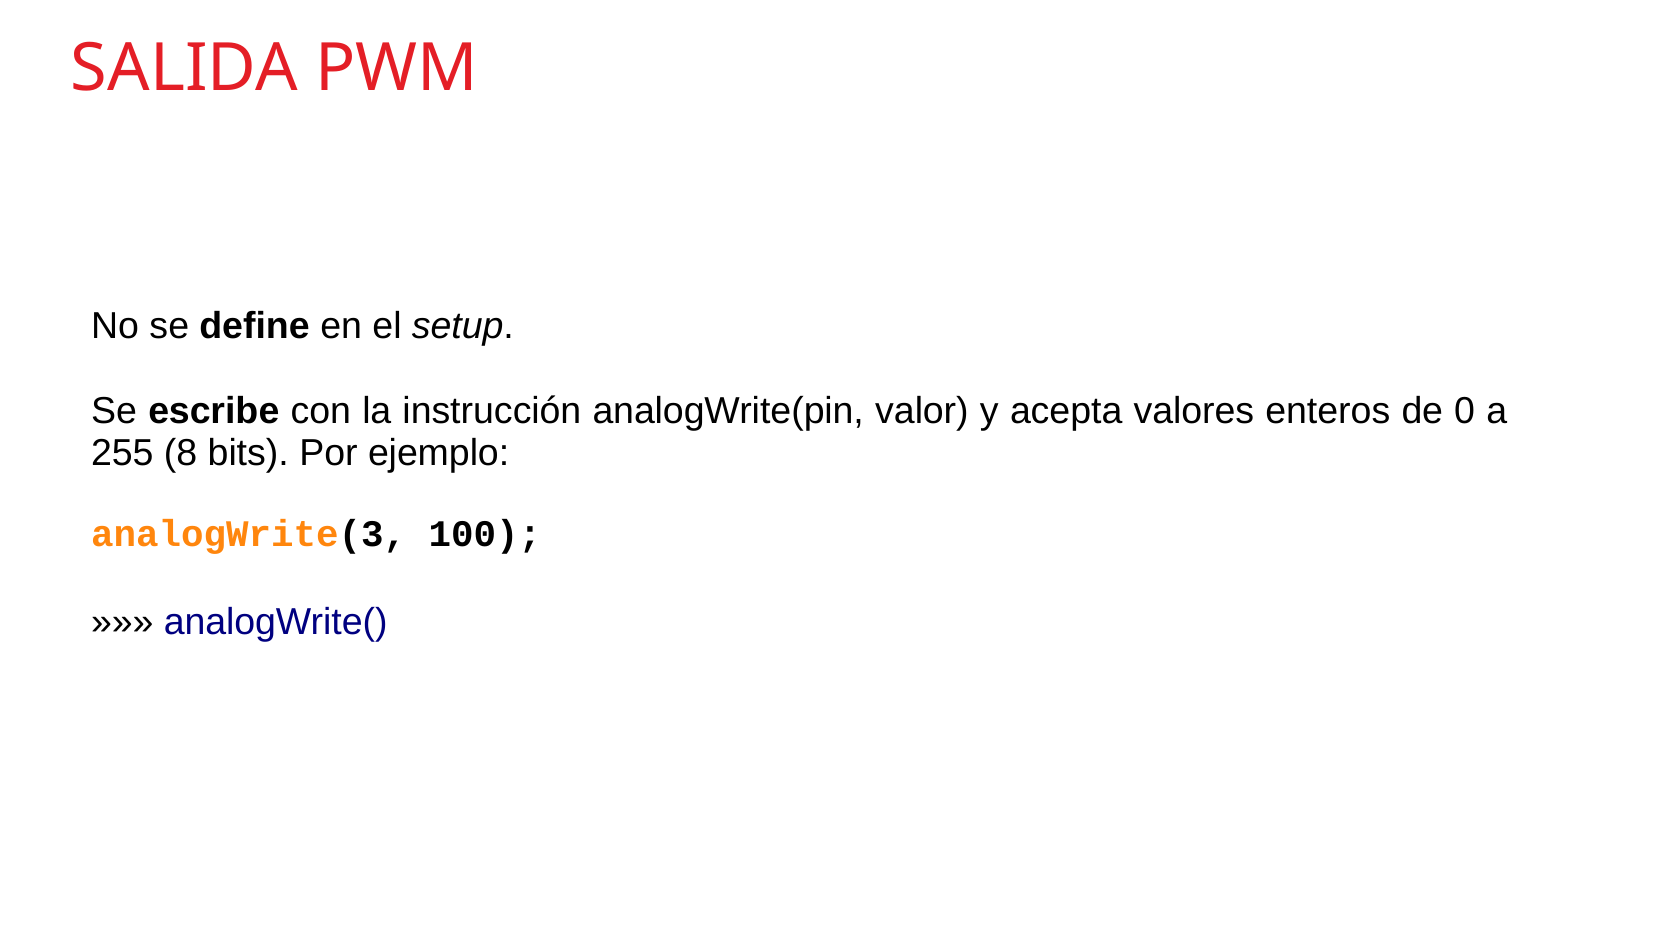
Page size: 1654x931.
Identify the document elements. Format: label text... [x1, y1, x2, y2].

text_box No se define en el setup. Se escribe con la instrucción analogWrite(pin, valor) y acepta valores enteros de 0 a 255 (8 bits). Por ejemplo: analogWrite(3, 100); »»» analogWrite() [76, 297, 1561, 650]
title SALIDA PWM [70, 11, 1347, 118]
